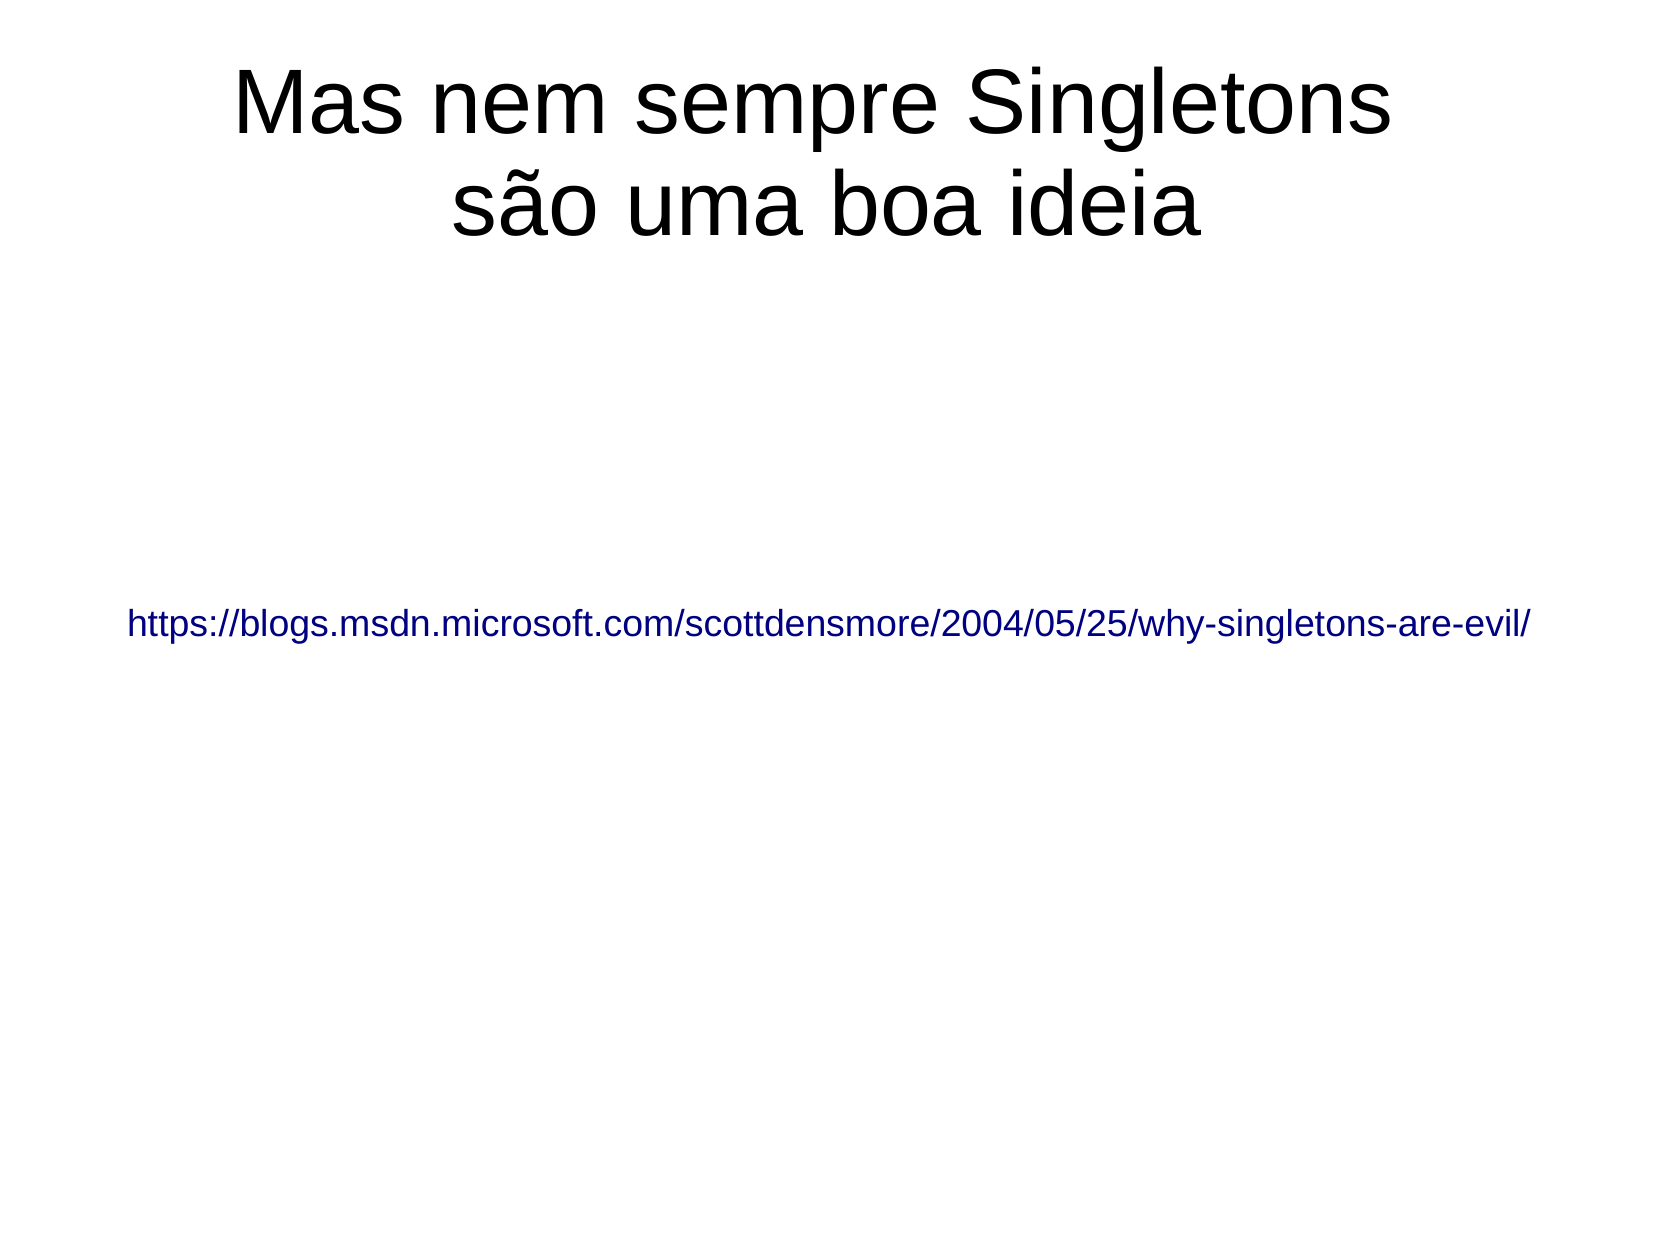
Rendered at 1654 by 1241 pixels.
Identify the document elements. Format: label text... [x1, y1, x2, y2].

title Mas nem sempre Singletons são uma boa ideia [82, 49, 1571, 257]
text_box https://blogs.msdn.microsoft.com/scottdensmore/2004/05/25/why-singletons-are-evil/ [112, 594, 1549, 652]
